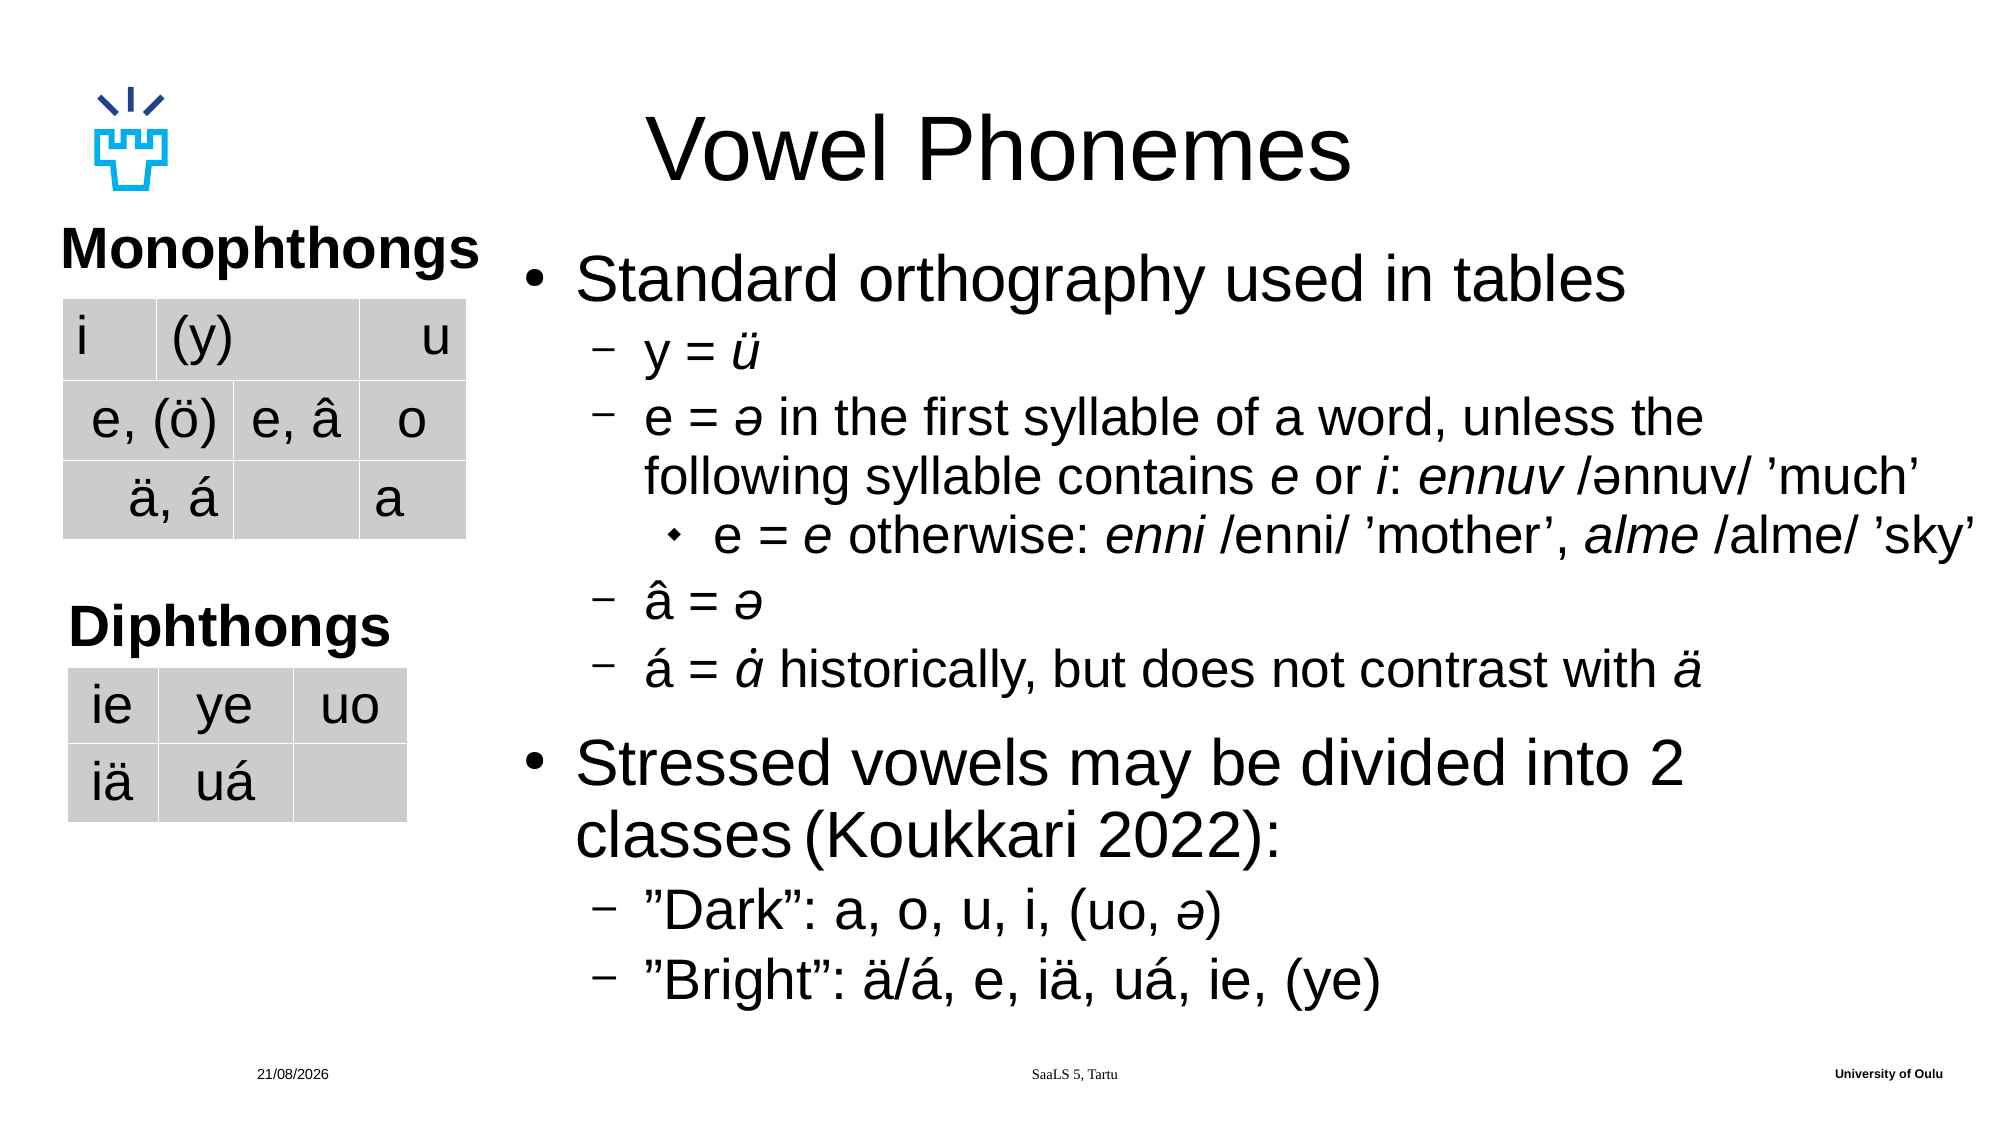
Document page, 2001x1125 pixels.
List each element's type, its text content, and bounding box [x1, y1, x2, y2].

table_cell o [360, 381, 466, 460]
table_cell [294, 744, 407, 822]
table_header u [360, 299, 466, 380]
text_box Monophthongs [46, 208, 511, 289]
table_header i [63, 299, 156, 380]
table_cell ä, á [63, 461, 233, 539]
table_header uo [294, 668, 407, 743]
list Standard orthography used in tables y = ü e = ə in the first syllable of a word, unless the following syllable contains e or i: ennuv /ənnuv/ ’much’ e = e otherwise: enni /enni/ ’mother’, alme /alme/ ’sky’ â = ə á = ȧ historically, but does not contrast with ä Stressed vowels may be divided into 2 classes (Koukkari 2022): ”Dark”: a, o, u, i, (uo, ə) ”Bright”: ä/á, e, iä, uá, ie, (ye) [505, 242, 1993, 1074]
table_cell uá [159, 744, 293, 822]
table_cell e, (ö) [63, 381, 233, 460]
table_cell a [360, 461, 466, 539]
table_header (y) [157, 299, 359, 380]
table_cell iä [68, 744, 158, 822]
table_header ye [159, 668, 293, 743]
text_box Diphthongs [37, 586, 503, 666]
table_cell e, â [234, 381, 359, 460]
table_header ie [68, 668, 158, 743]
title Vowel Phonemes [537, 47, 1463, 242]
table_cell [234, 461, 359, 539]
